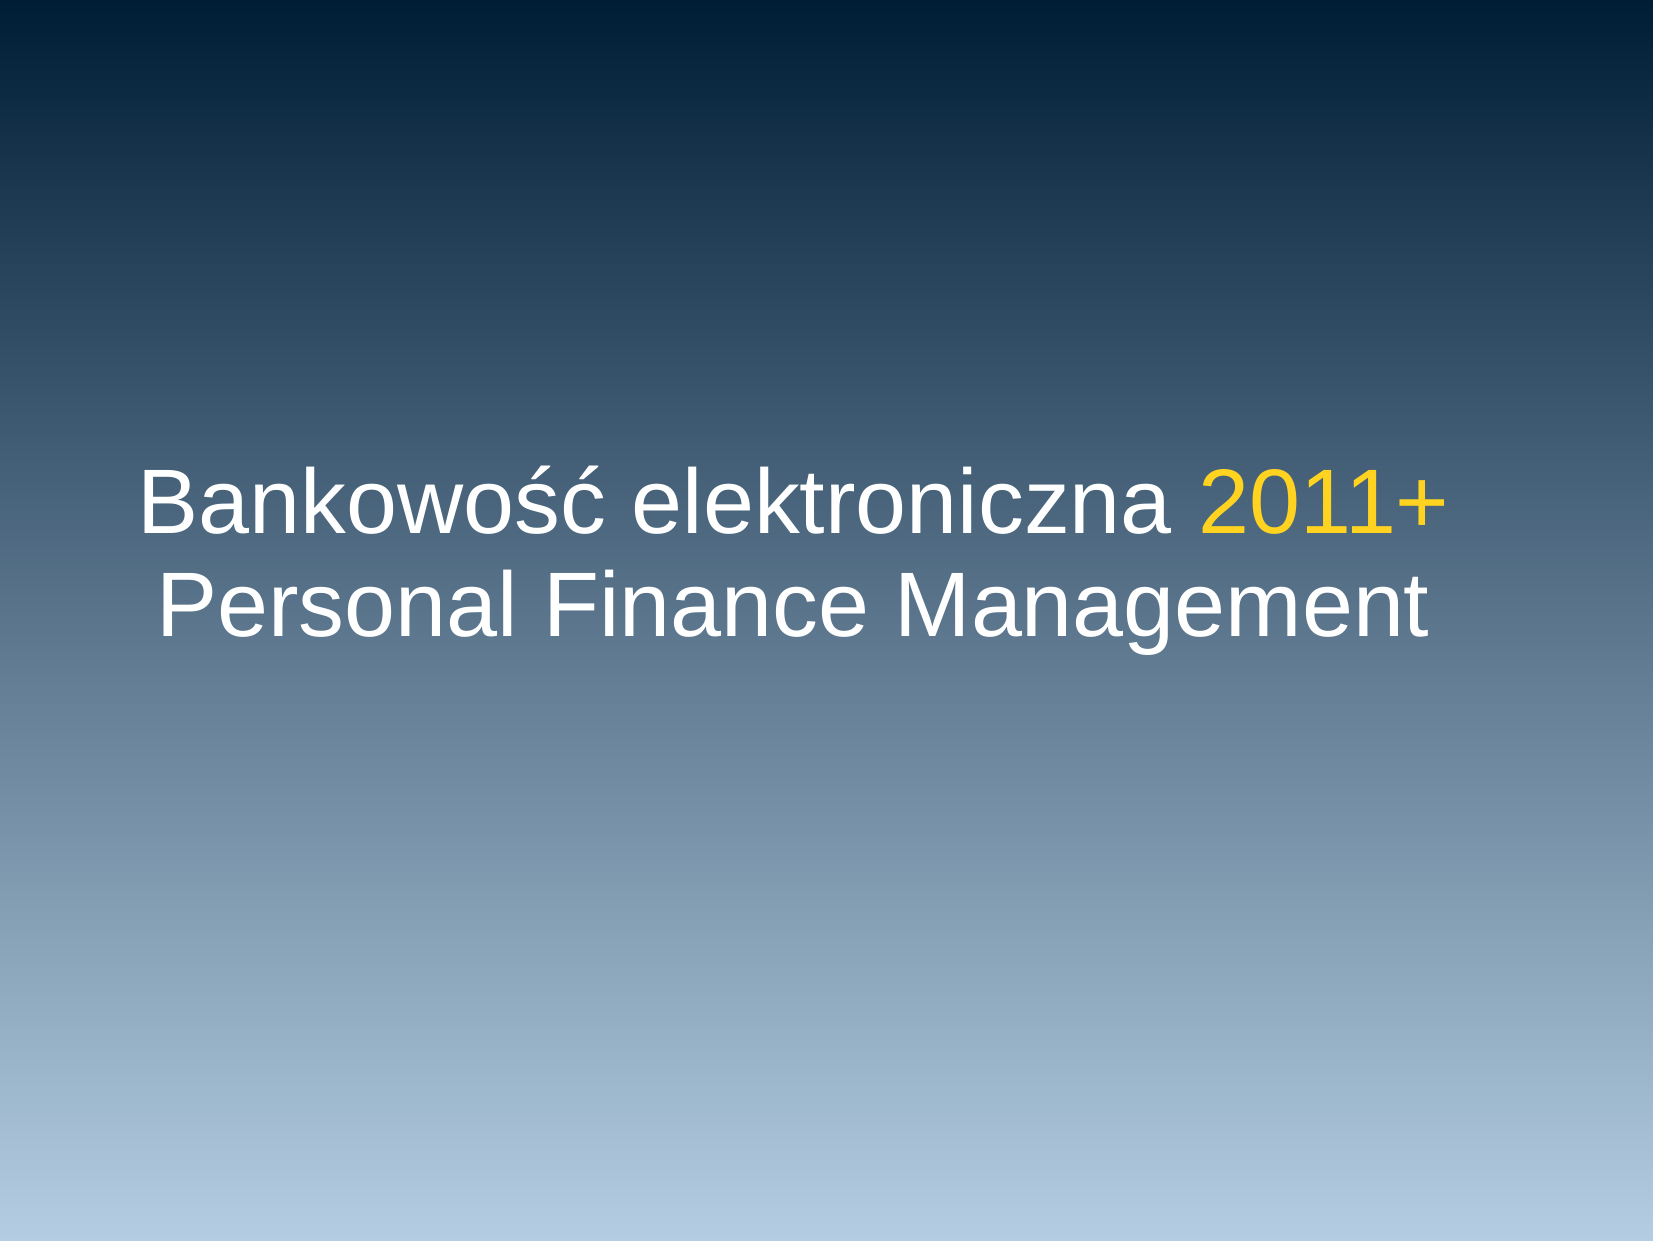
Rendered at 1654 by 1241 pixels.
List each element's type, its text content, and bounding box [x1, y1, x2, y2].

title Bankowość elektroniczna 2011+ Personal Finance Management [49, 450, 1538, 658]
